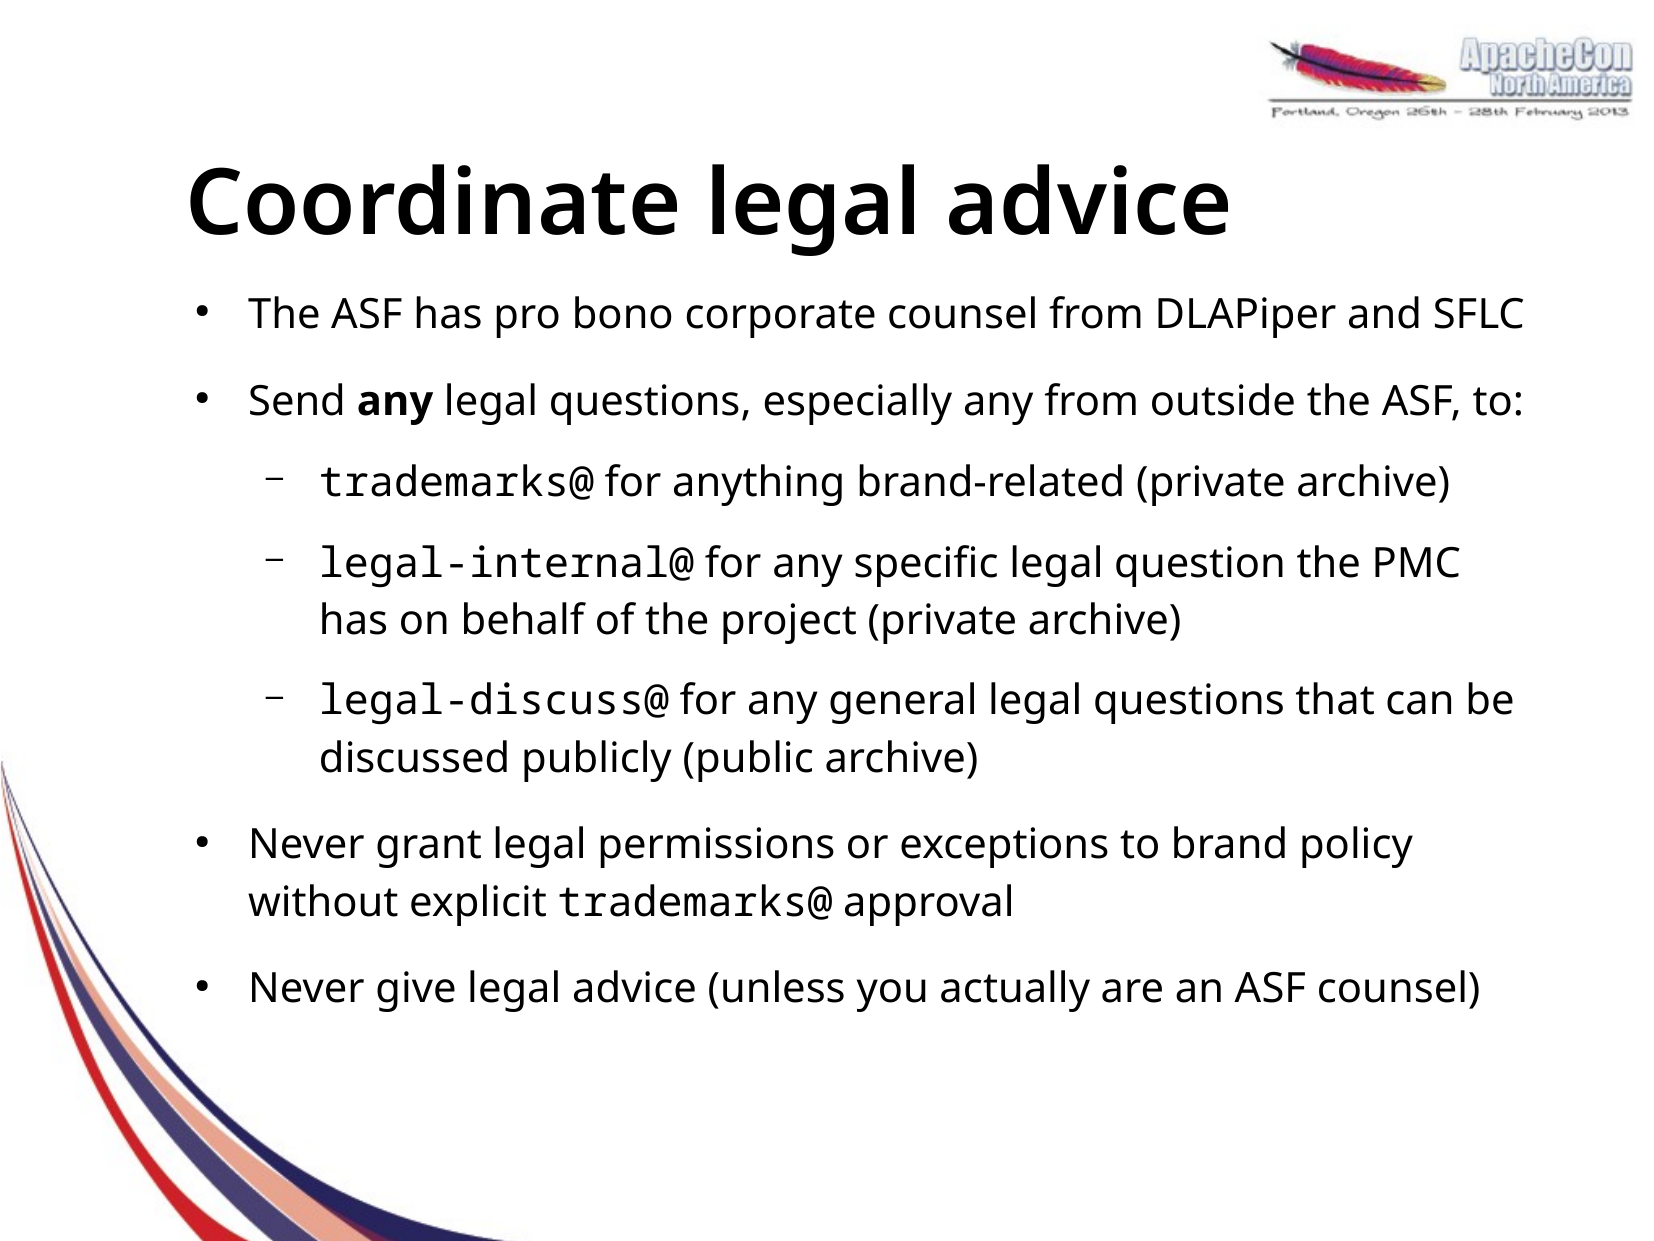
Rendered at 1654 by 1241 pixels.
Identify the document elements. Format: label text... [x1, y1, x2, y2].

list The ASF has pro bono corporate counsel from DLAPiper and SFLC Send any legal questions, especially any from outside the ASF, to: trademarks@ for anything brand-related (private archive) legal-internal@ for any specific legal question the PMC has on behalf of the project (private archive) legal-discuss@ for any general legal questions that can be discussed publicly (public archive) Never grant legal permissions or exceptions to brand policy without explicit trademarks@ approval Never give legal advice (unless you actually are an ASF counsel) [177, 283, 1536, 1134]
picture [0, 0, 1654, 1241]
title Coordinate legal advice [177, 134, 1536, 262]
